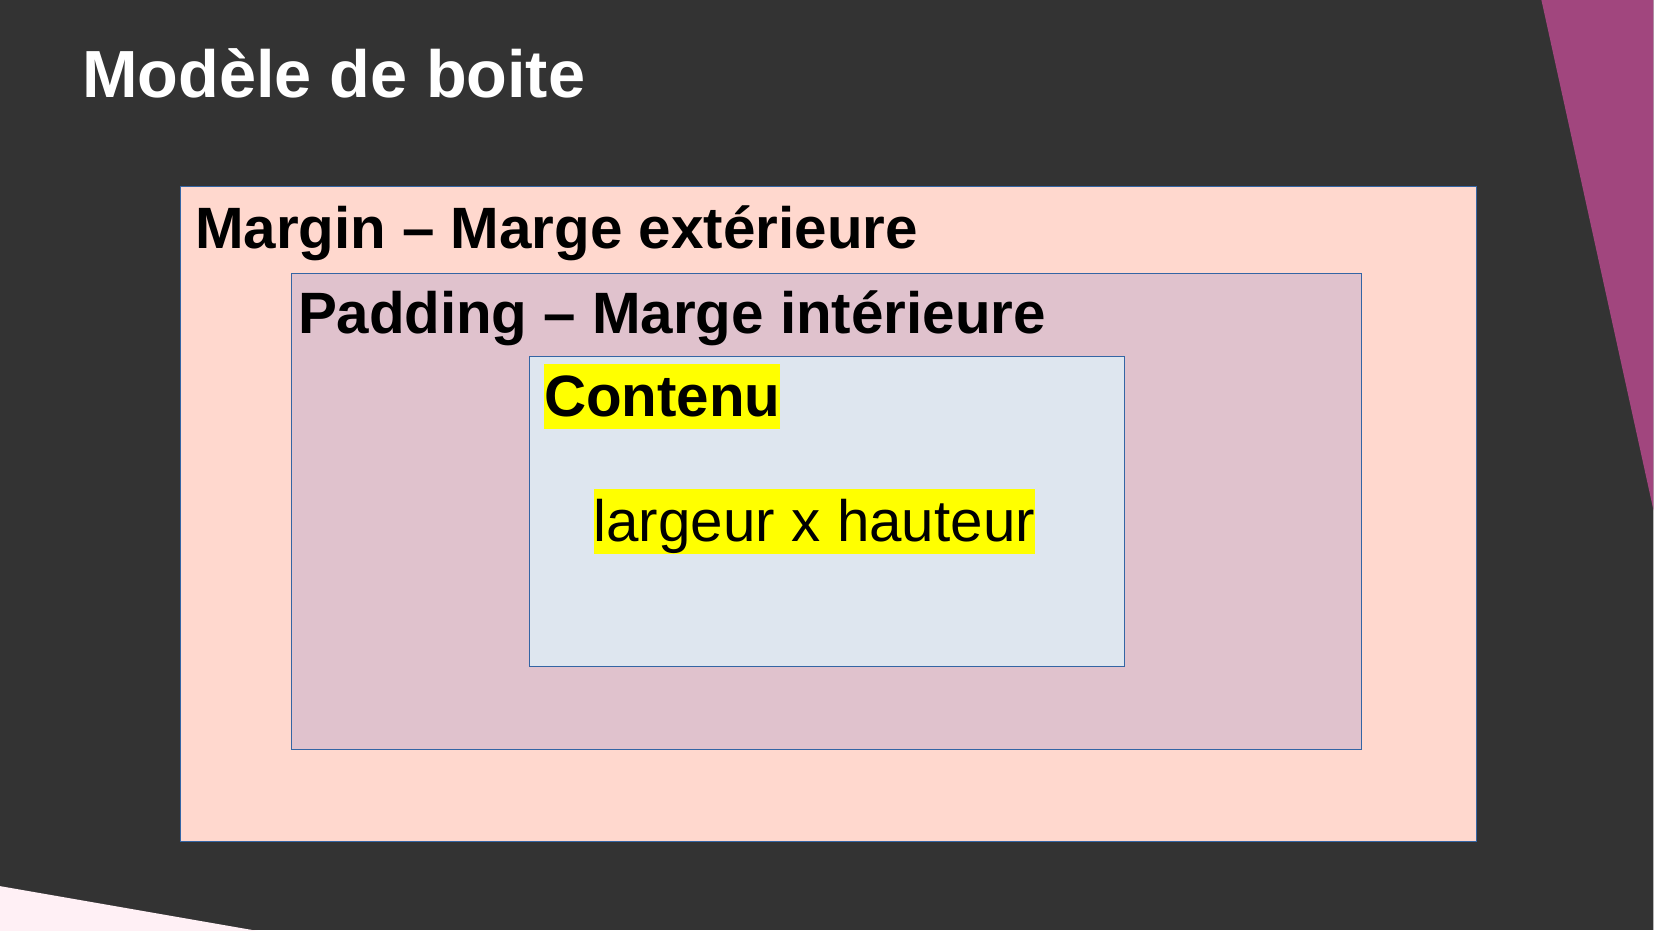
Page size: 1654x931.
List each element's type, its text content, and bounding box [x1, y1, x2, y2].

text_box Margin – Marge extérieure [180, 188, 1173, 268]
text_box [180, 186, 1477, 842]
text_box largeur x hauteur [578, 481, 1075, 562]
text_box [0, 886, 258, 931]
text_box Padding – Marge intérieure [283, 273, 1276, 354]
text_box [1541, 0, 1654, 513]
text_box Contenu [529, 356, 1512, 437]
title Modèle de boite [82, 37, 1565, 112]
